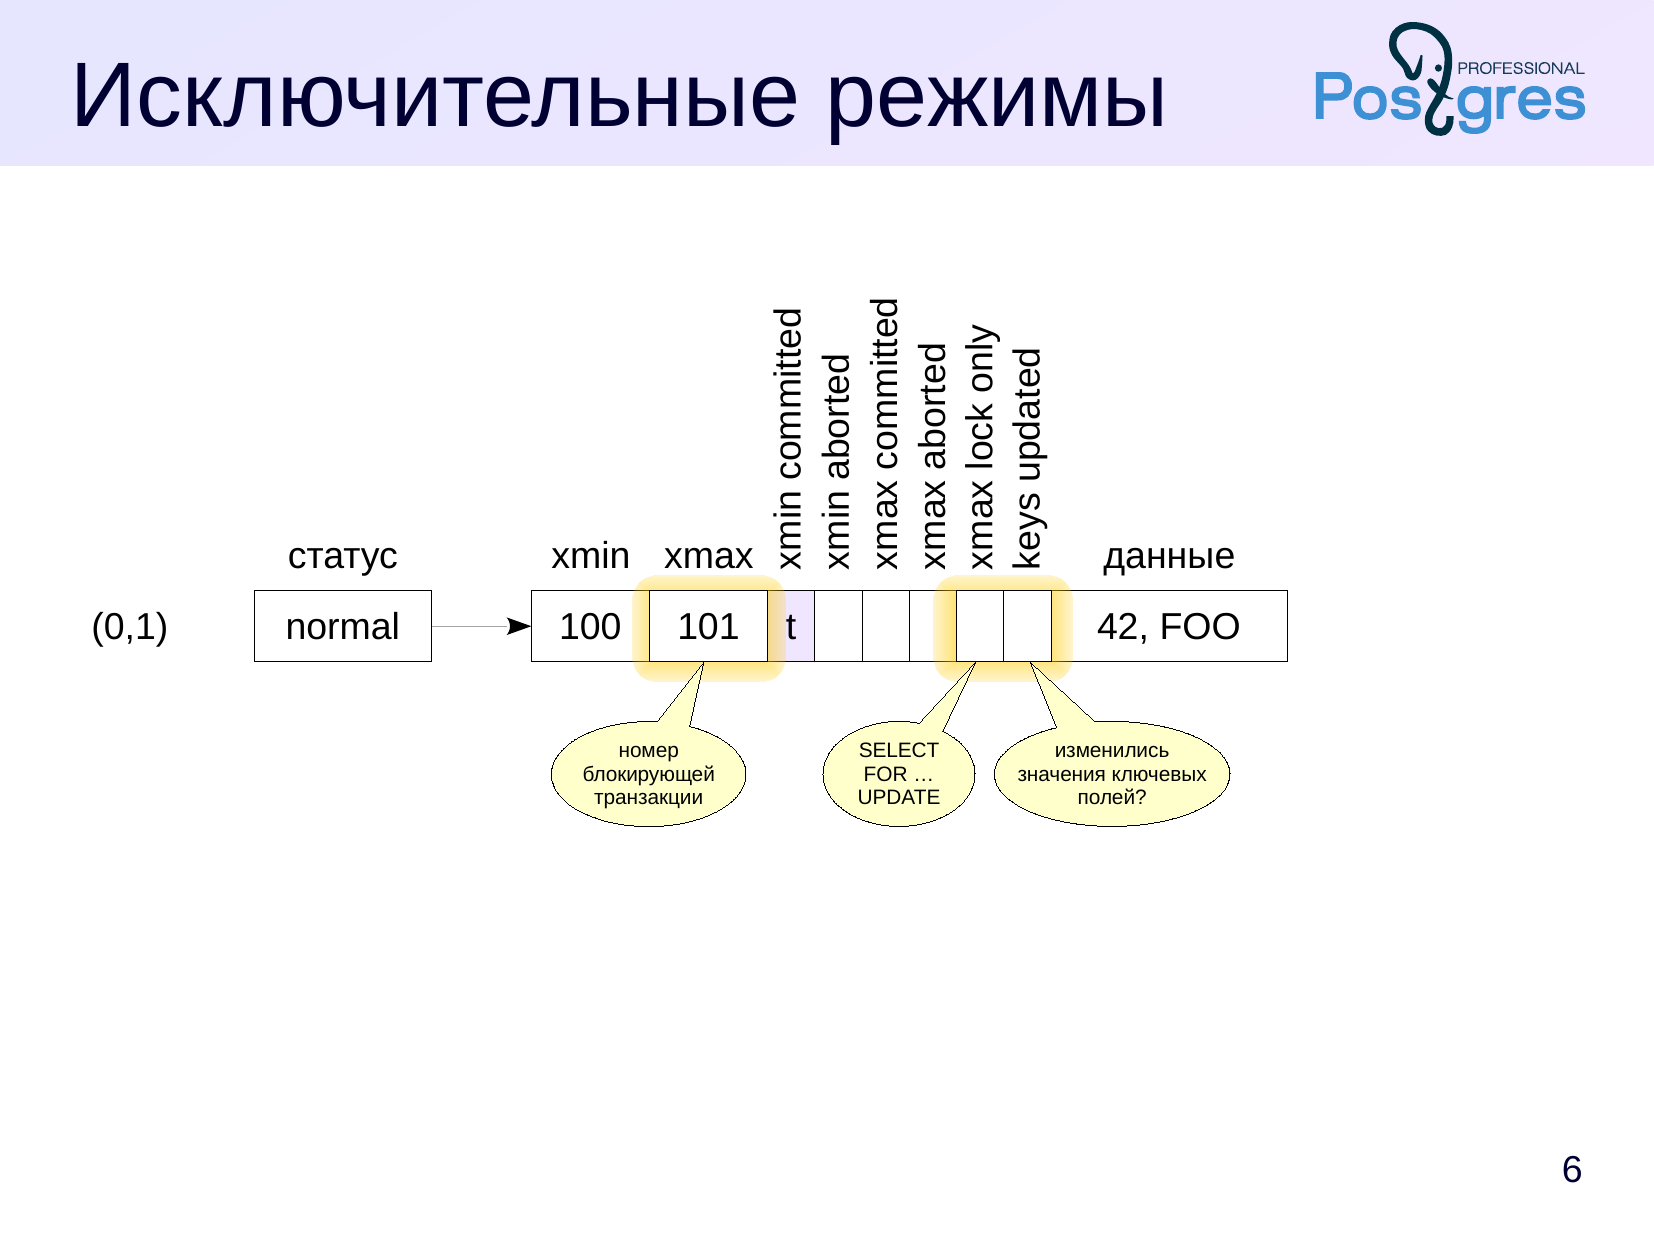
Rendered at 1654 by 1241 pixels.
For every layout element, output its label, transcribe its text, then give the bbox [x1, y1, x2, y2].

text_box [814, 575, 1073, 682]
text_box 100 [531, 590, 633, 662]
text_box xmin [531, 519, 649, 590]
text_box номер блокирующей транзакции [551, 662, 746, 827]
text_box normal [254, 590, 432, 662]
text_box (0,1) [70, 590, 190, 662]
text_box [632, 575, 786, 682]
text_box keys updated [996, 271, 1057, 585]
title Исключительные режимы [70, 43, 1241, 147]
text_box t [784, 590, 814, 662]
text_box SELECT FOR … UPDATE [822, 661, 976, 827]
text_box статус [254, 519, 432, 590]
text_box xmax committed [855, 271, 901, 585]
text_box xmax lock only [949, 271, 996, 576]
text_box xmax [649, 519, 769, 576]
text_box xmin aborted [811, 271, 855, 585]
text_box данные [1057, 519, 1288, 590]
text_box xmax aborted [901, 271, 949, 585]
text_box xmin committed [761, 271, 811, 585]
text_box 42, FOO [1072, 590, 1288, 662]
text_box изменились значения ключевых полей? [994, 661, 1231, 827]
text_box 101 [649, 590, 768, 662]
